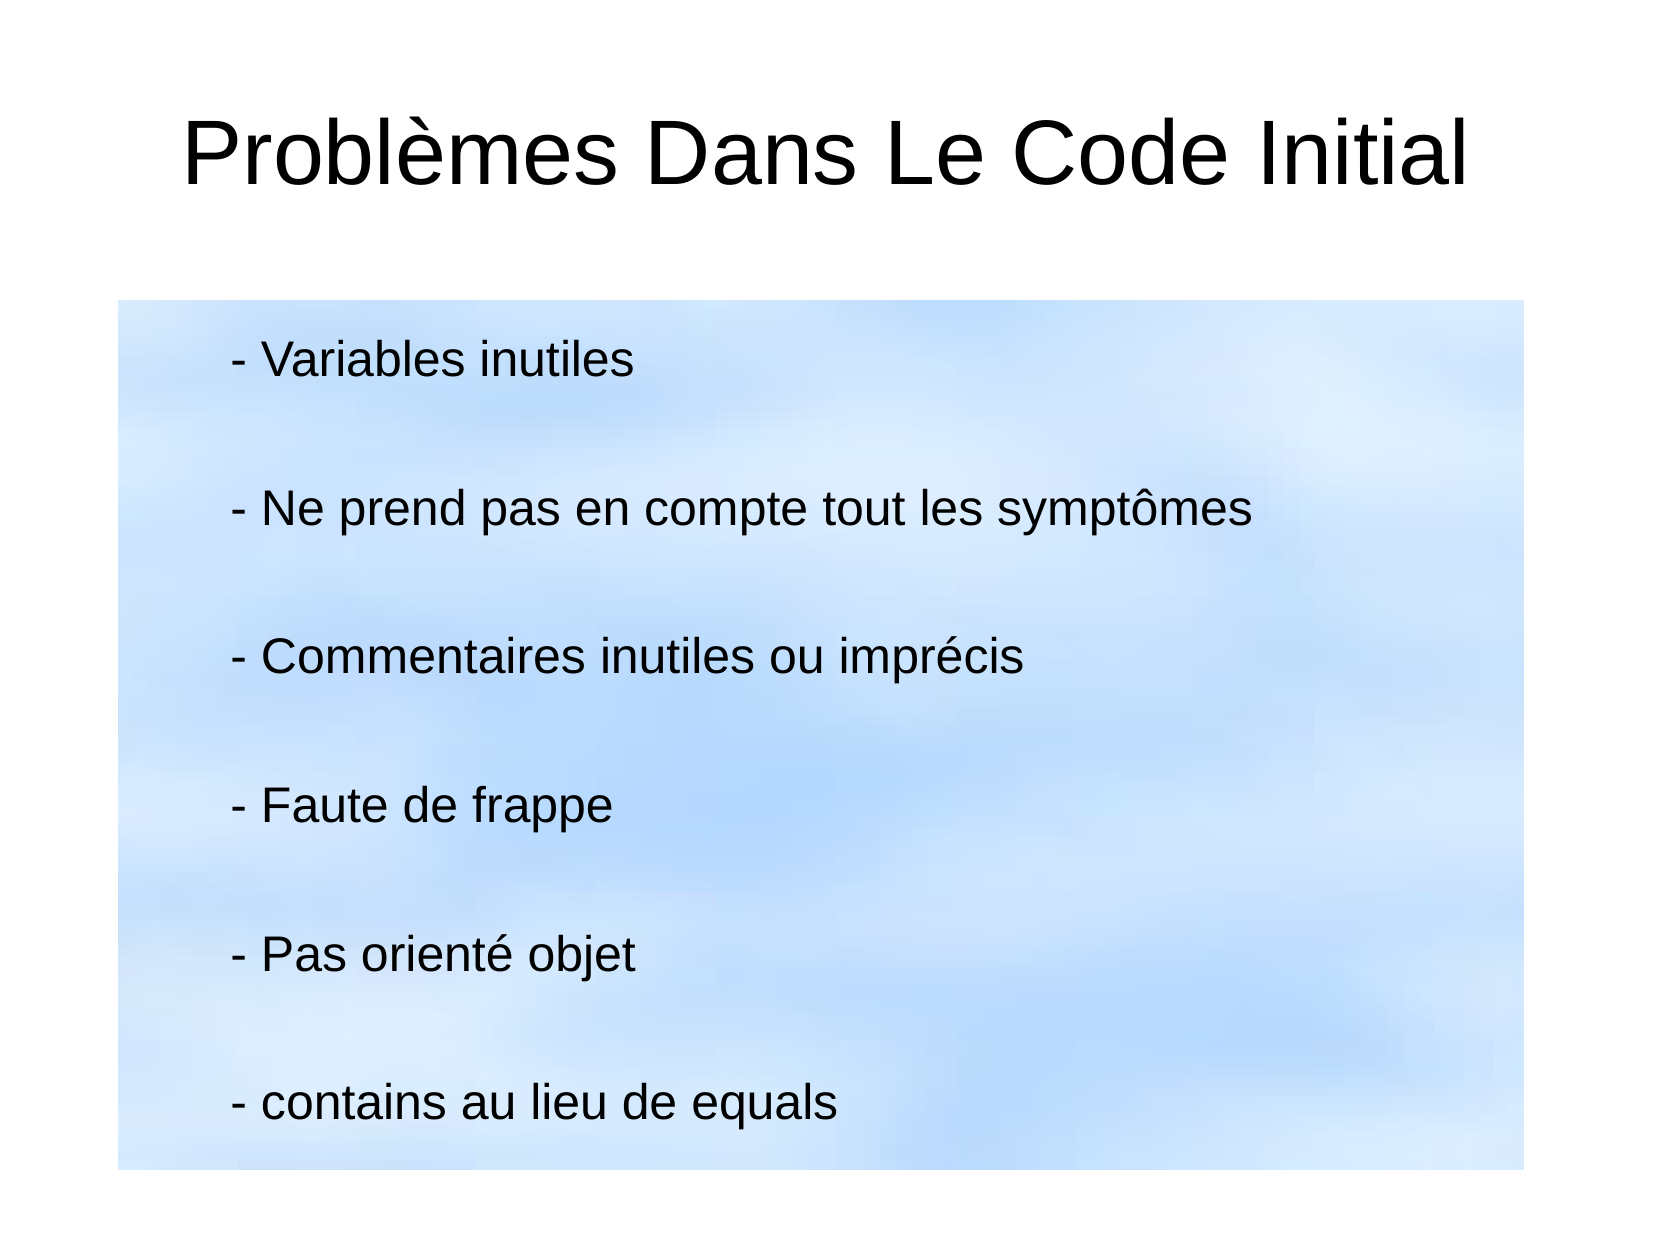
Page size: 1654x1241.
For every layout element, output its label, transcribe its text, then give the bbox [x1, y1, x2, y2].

subtitle - Variables inutiles - Ne prend pas en compte tout les symptômes - Commentaires inutiles ou imprécis - Faute de frappe - Pas orienté objet - contains au lieu de equals [82, 48, 1571, 1241]
